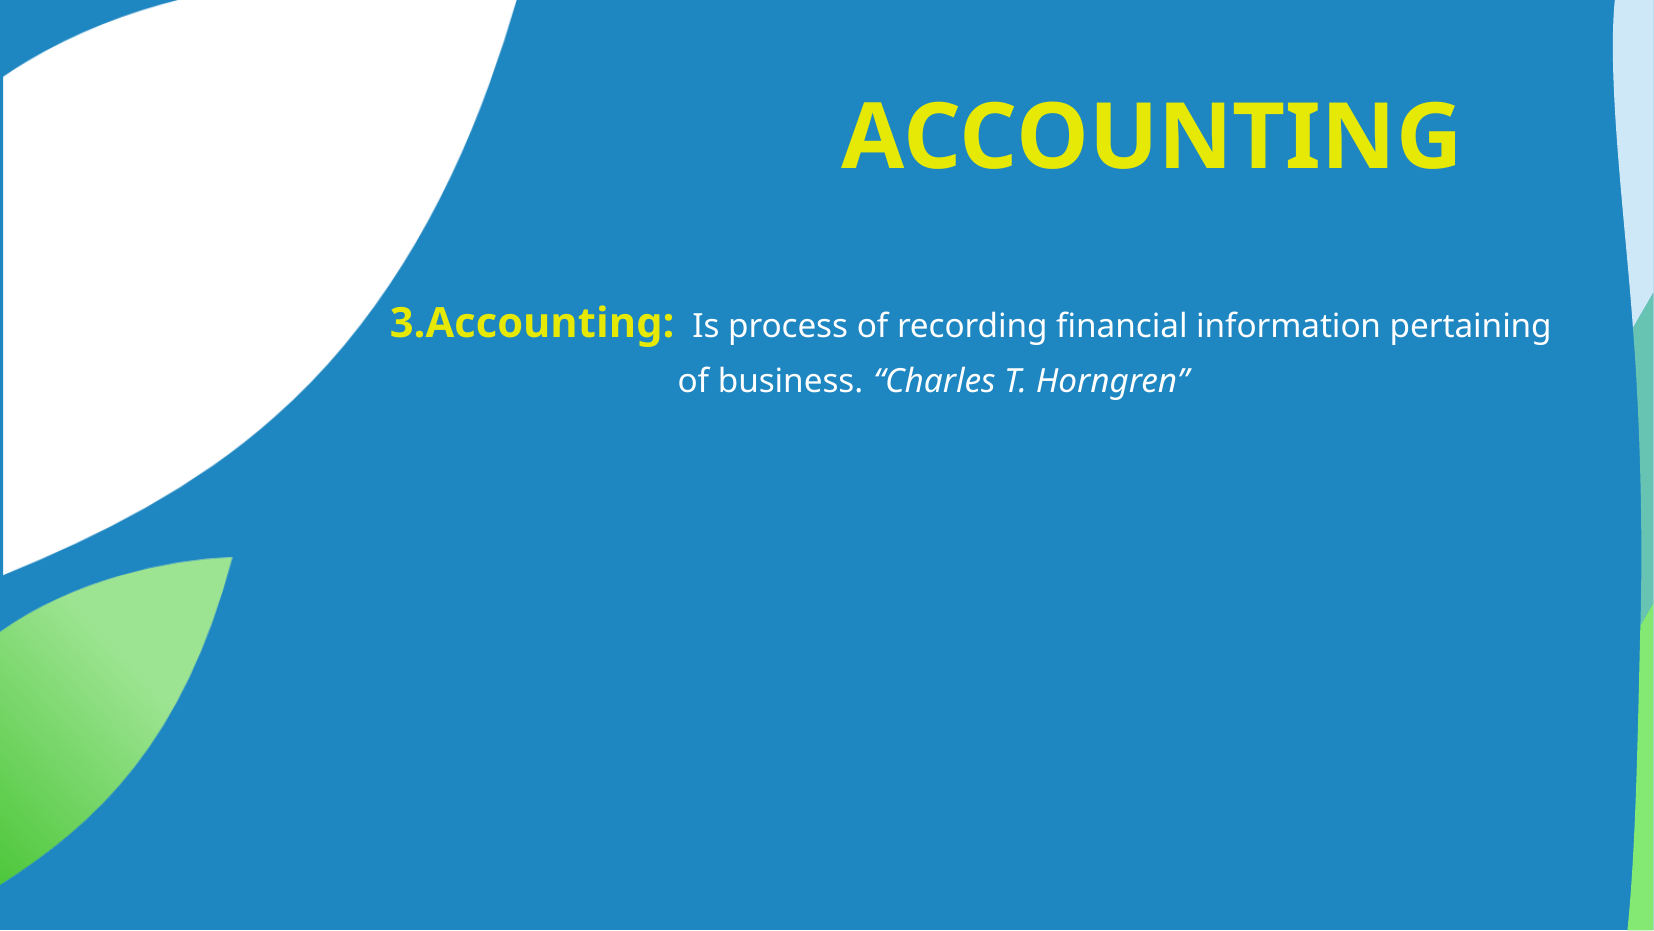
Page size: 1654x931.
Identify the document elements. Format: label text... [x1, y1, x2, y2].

list 3.Accounting: Is process of recording financial information pertaining of business. “Charles T. Horngren” [318, 265, 1565, 827]
title ACCOUNTING [375, 59, 1622, 207]
picture [0, 0, 517, 885]
